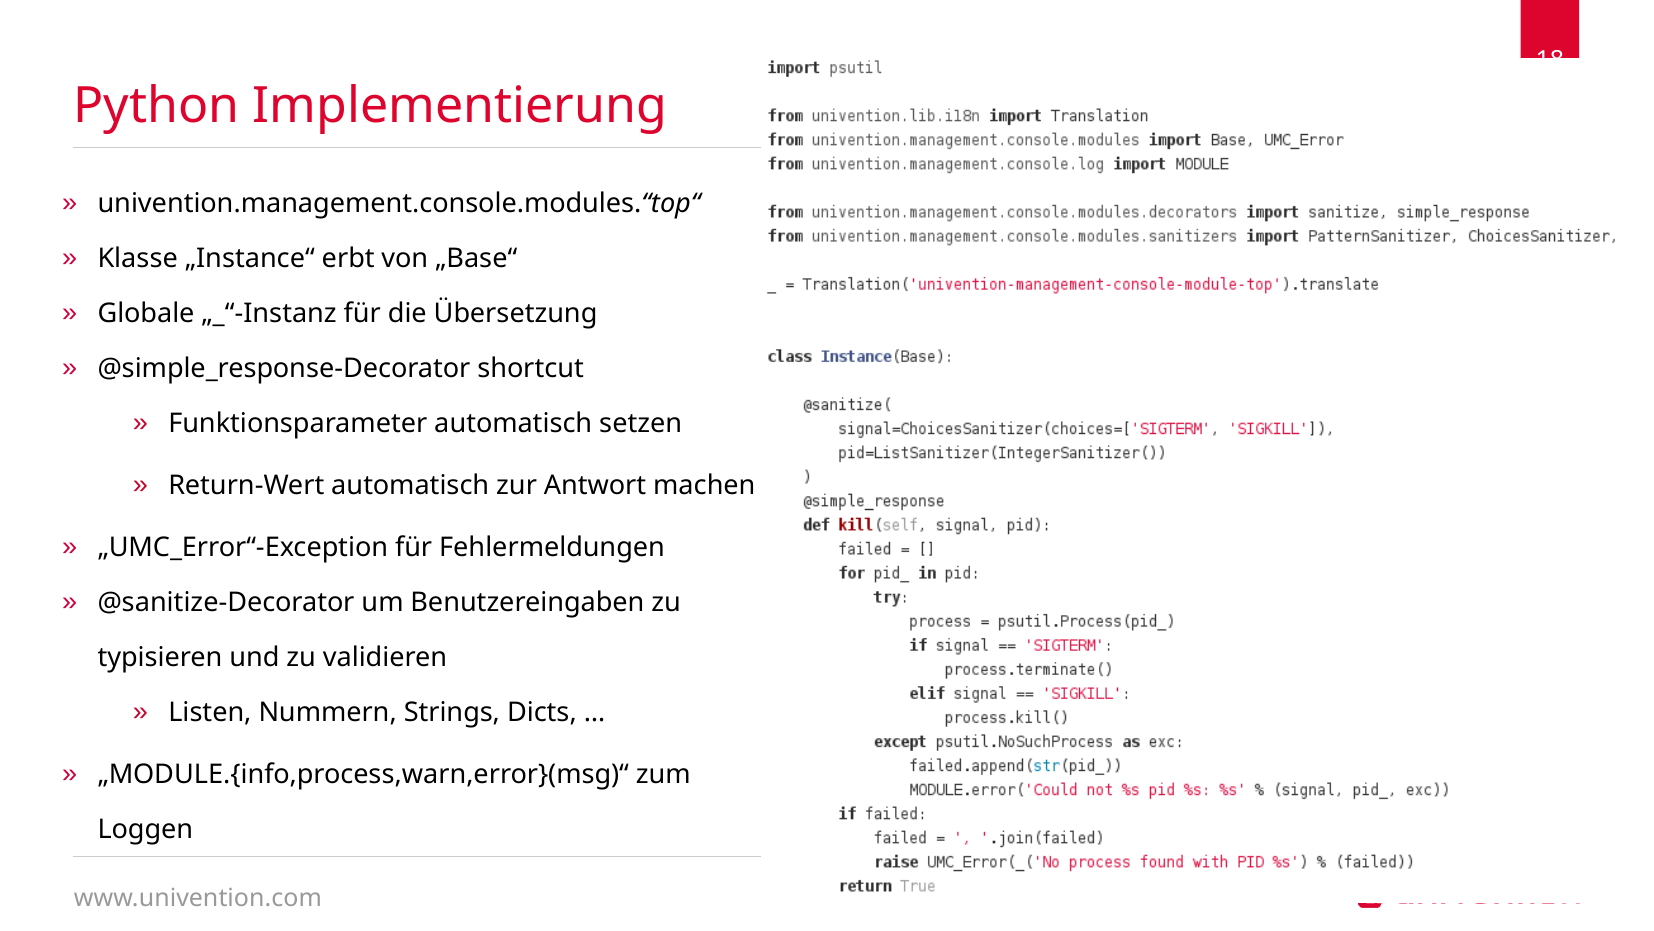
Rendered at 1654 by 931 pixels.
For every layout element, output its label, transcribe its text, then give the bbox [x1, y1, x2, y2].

picture [761, 58, 1625, 908]
title Python Implementierung [73, 59, 761, 148]
list univention.management.console.modules.“top“ Klasse „Instance“ erbt von „Base“ Globale „_“-Instanz für die Übersetzung @simple_response-Decorator shortcut Funktionsparameter automatisch setzen Return-Wert automatisch zur Antwort machen „UMC_Error“-Exception für Fehlermeldungen @sanitize-Decorator um Benutzereingaben zu typisieren und zu validieren Listen, Nummern, Strings, Dicts, … „MODULE.{info,process,warn,error}(msg)“ zum Loggen [44, 165, 761, 886]
